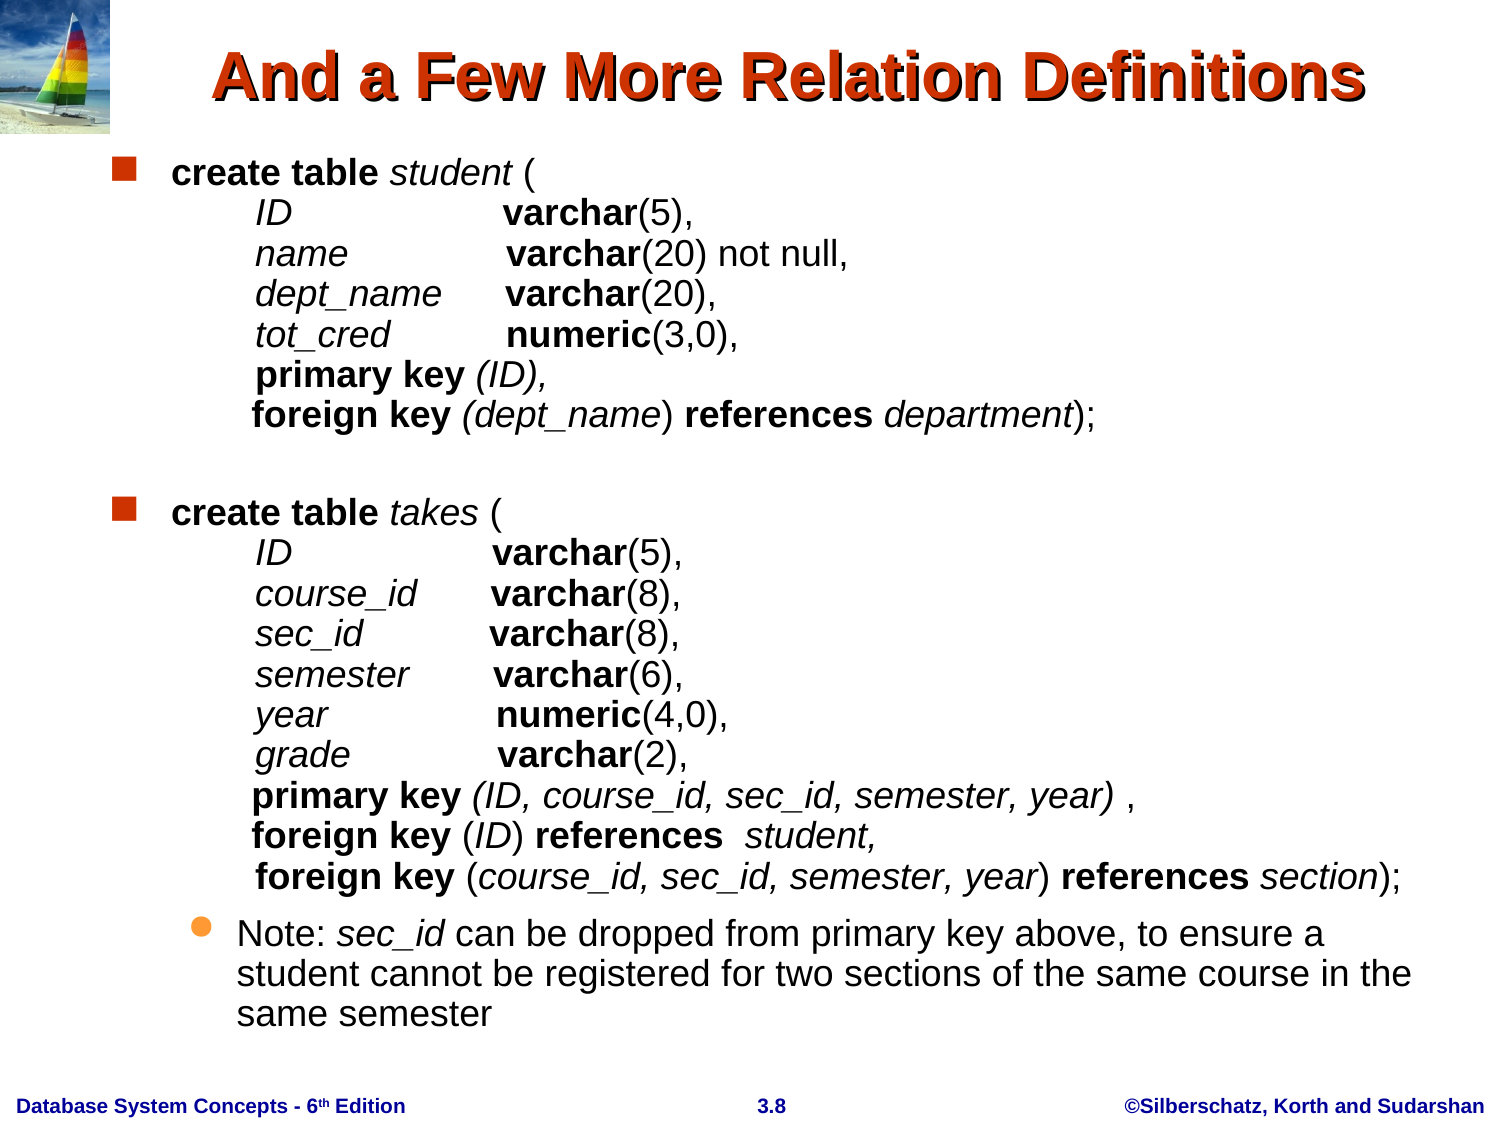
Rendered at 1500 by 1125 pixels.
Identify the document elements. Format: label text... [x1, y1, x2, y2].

title And a Few More Relation Definitions [125, 19, 1451, 120]
picture [0, 0, 110, 134]
list create table student ( ID varchar(5), name varchar(20) not null, dept_name varchar(20), tot_cred numeric(3,0), primary key (ID), foreign key (dept_name) references department); create table takes ( ID varchar(5), course_id varchar(8), sec_id varchar(8), semester varchar(6), year numeric(4,0), grade varchar(2), primary key (ID, course_id, sec_id, semester, year) , foreign key (ID) references student, foreign key (course_id, sec_id, semester, year) references section); Note: sec_id can be dropped from primary key above, to ensure a student cannot be registered for two sections of the same course in the same semester [99, 145, 1448, 1048]
